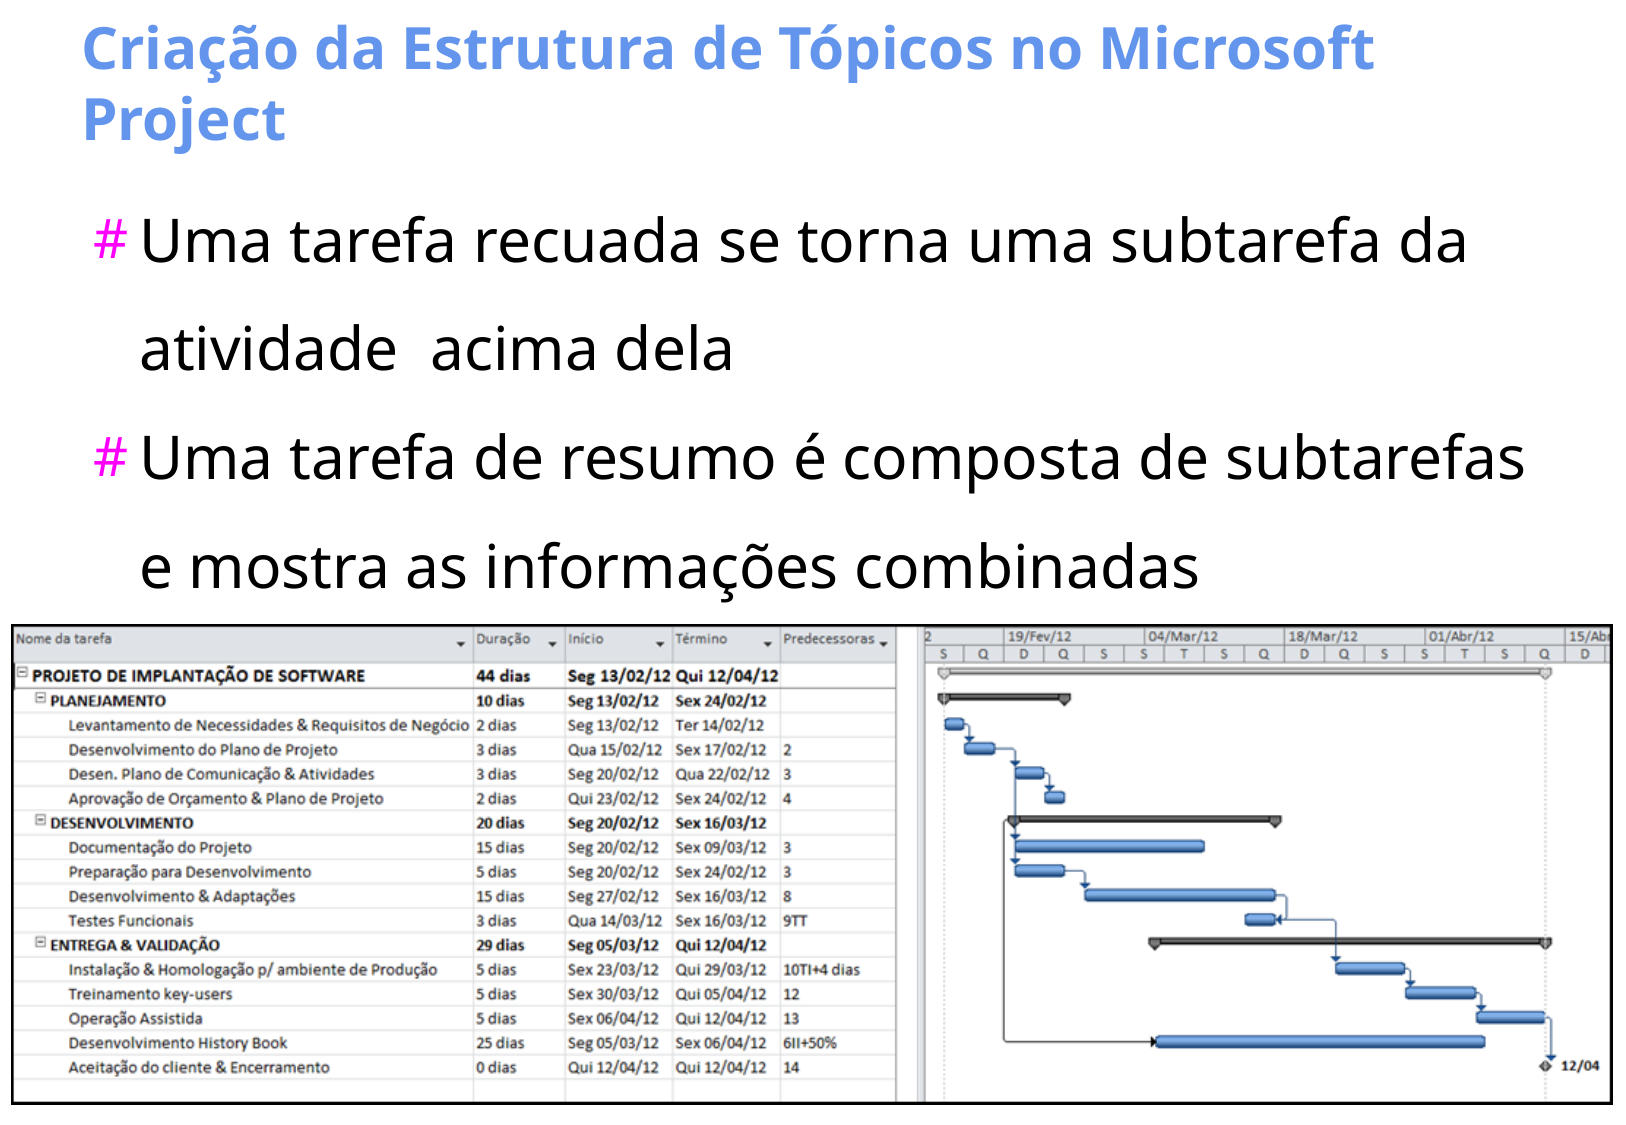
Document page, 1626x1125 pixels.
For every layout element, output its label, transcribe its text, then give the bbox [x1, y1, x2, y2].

list Uma tarefa recuada se torna uma subtarefa da atividade acima dela Uma tarefa de resumo é composta de subtarefas e mostra as informações combinadas [81, 165, 1544, 624]
picture [11, 624, 1613, 1105]
title Criação da Estrutura de Tópicos no Microsoft Project [81, 1, 1544, 162]
